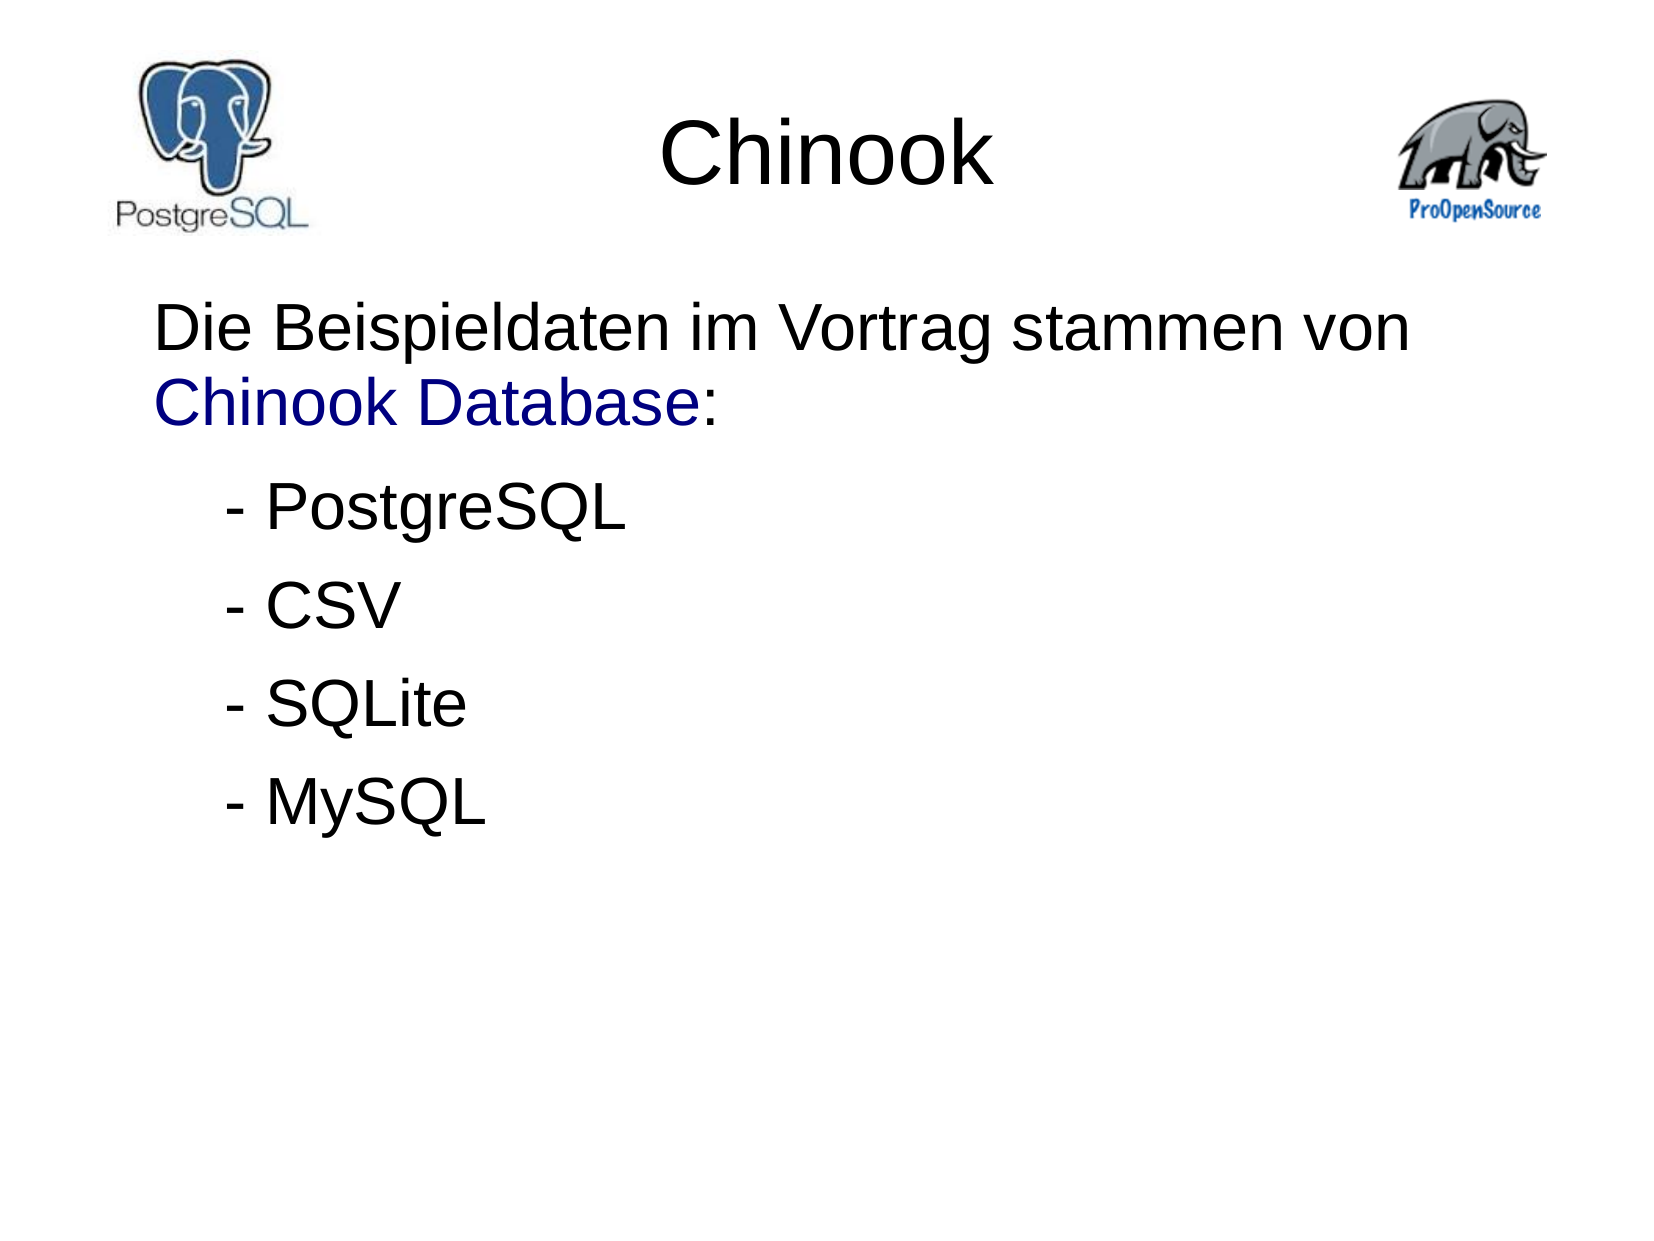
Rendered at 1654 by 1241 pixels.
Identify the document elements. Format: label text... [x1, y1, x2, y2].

title Chinook [82, 49, 1571, 257]
picture [58, 50, 356, 237]
picture [1396, 82, 1547, 233]
list Die Beispieldaten im Vortrag stammen von Chinook Database: - PostgreSQL - CSV - SQLite - MySQL [82, 290, 1538, 1010]
